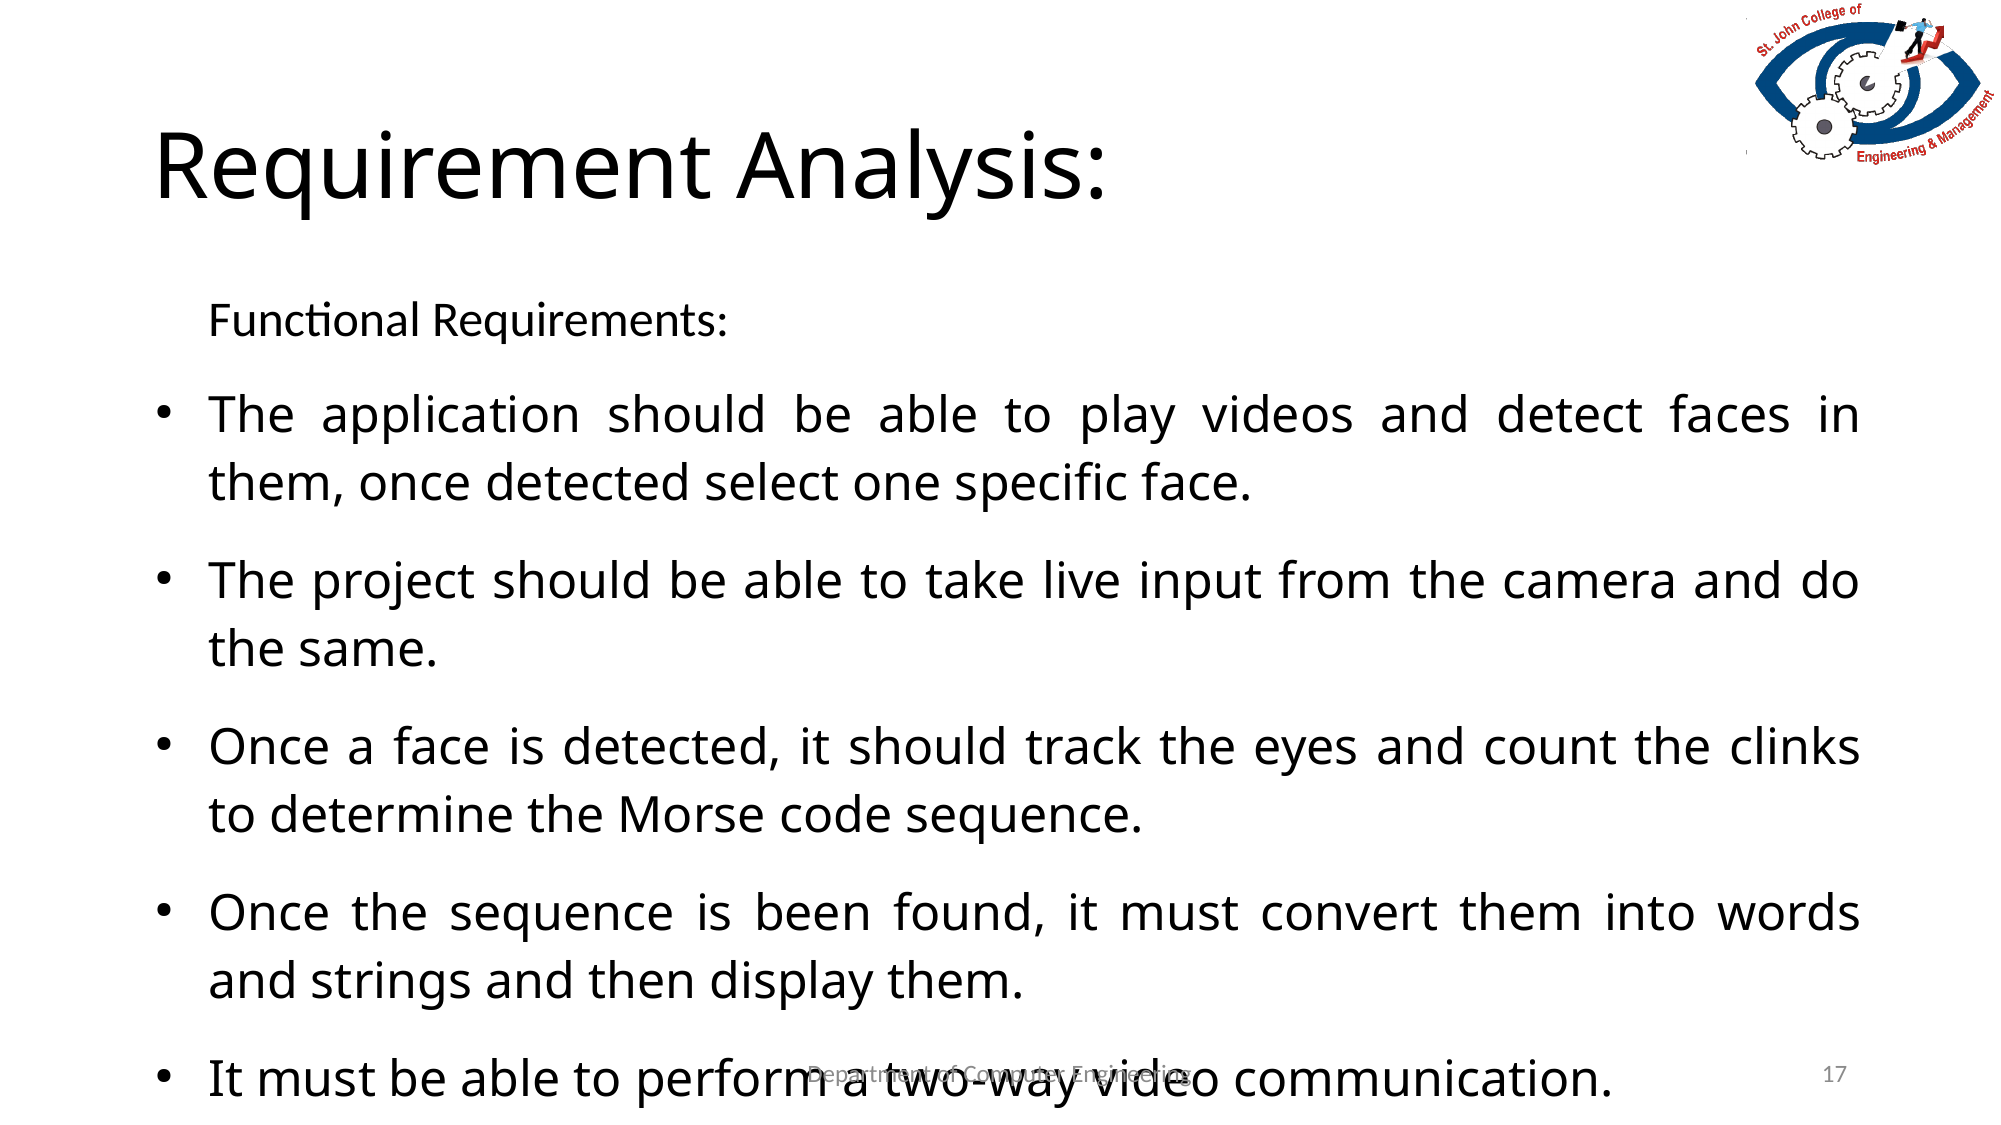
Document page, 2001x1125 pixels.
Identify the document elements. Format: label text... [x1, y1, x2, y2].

footer Department of Computer Engineering [662, 1042, 1338, 1103]
slide_number 32 [1412, 1042, 1863, 1103]
picture [1746, 0, 2000, 168]
list Functional Requirements: The application should be able to play videos and detect faces in them, once detected select one specific face. The project should be able to take live input from the camera and do the same. Once a face is detected, it should track the eyes and count the clinks to determine the Morse code sequence. Once the sequence is been found, it must convert them into words and strings and then display them. It must be able to perform a two-way video communication. [137, 299, 1863, 1030]
title Requirement Analysis: [137, 59, 1863, 278]
